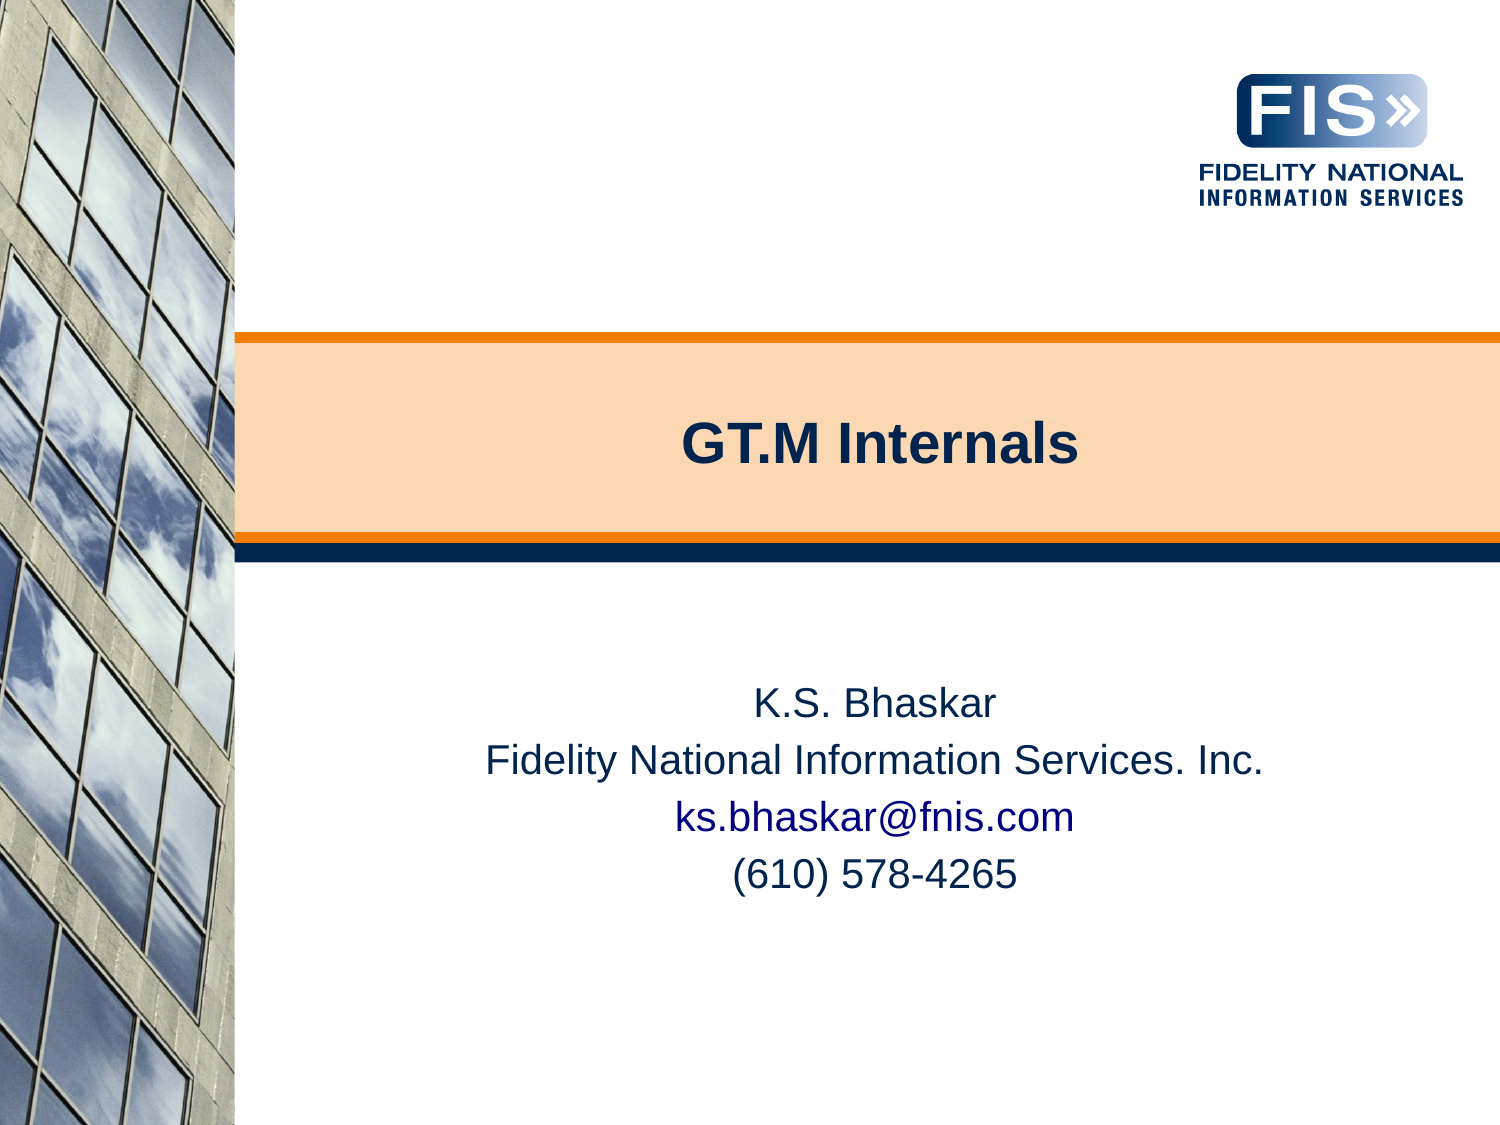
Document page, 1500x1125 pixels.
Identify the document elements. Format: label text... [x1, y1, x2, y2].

subtitle K.S. Bhaskar Fidelity National Information Services. Inc. ks.bhaskar@fnis.com (610) 578-4265 [350, 644, 1401, 933]
picture [1200, 74, 1463, 206]
picture [0, 0, 235, 1125]
title GT.M Internals [287, 341, 1475, 545]
